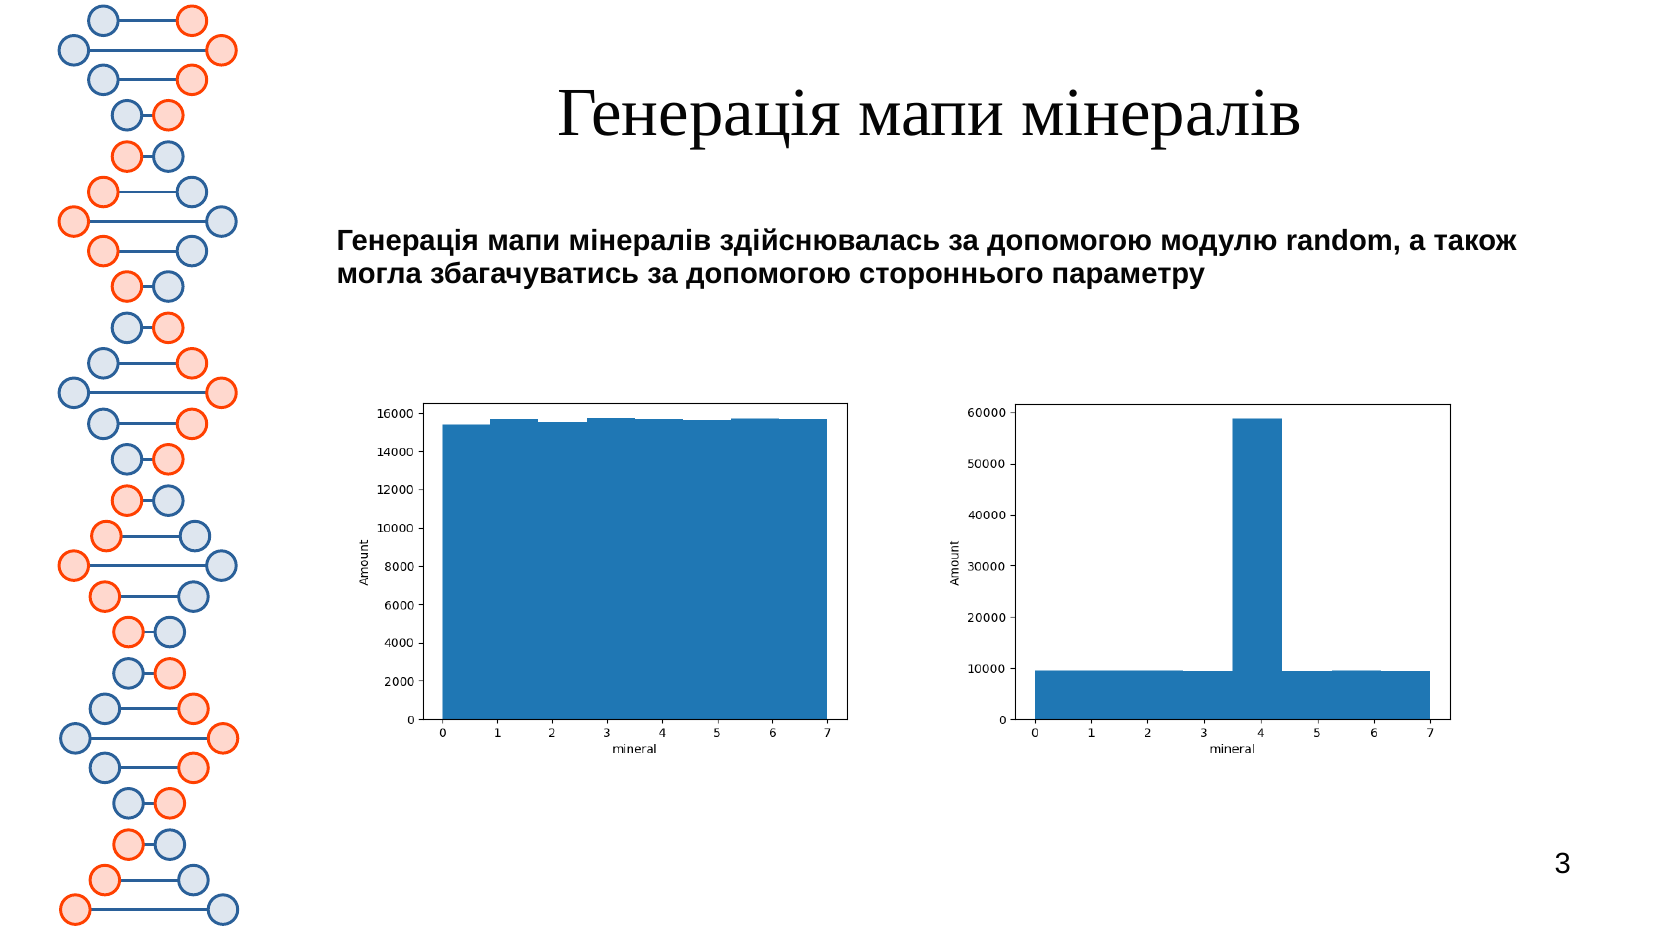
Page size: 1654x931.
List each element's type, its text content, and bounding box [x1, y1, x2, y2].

title Генерація мапи мінералів [265, 35, 1595, 189]
picture [354, 353, 901, 764]
picture [944, 354, 1506, 764]
list Генерація мапи мінералів здійснювалась за допомогою модулю random, а також могла збагачуватись за допомогою стороннього параметру [265, 224, 1595, 764]
